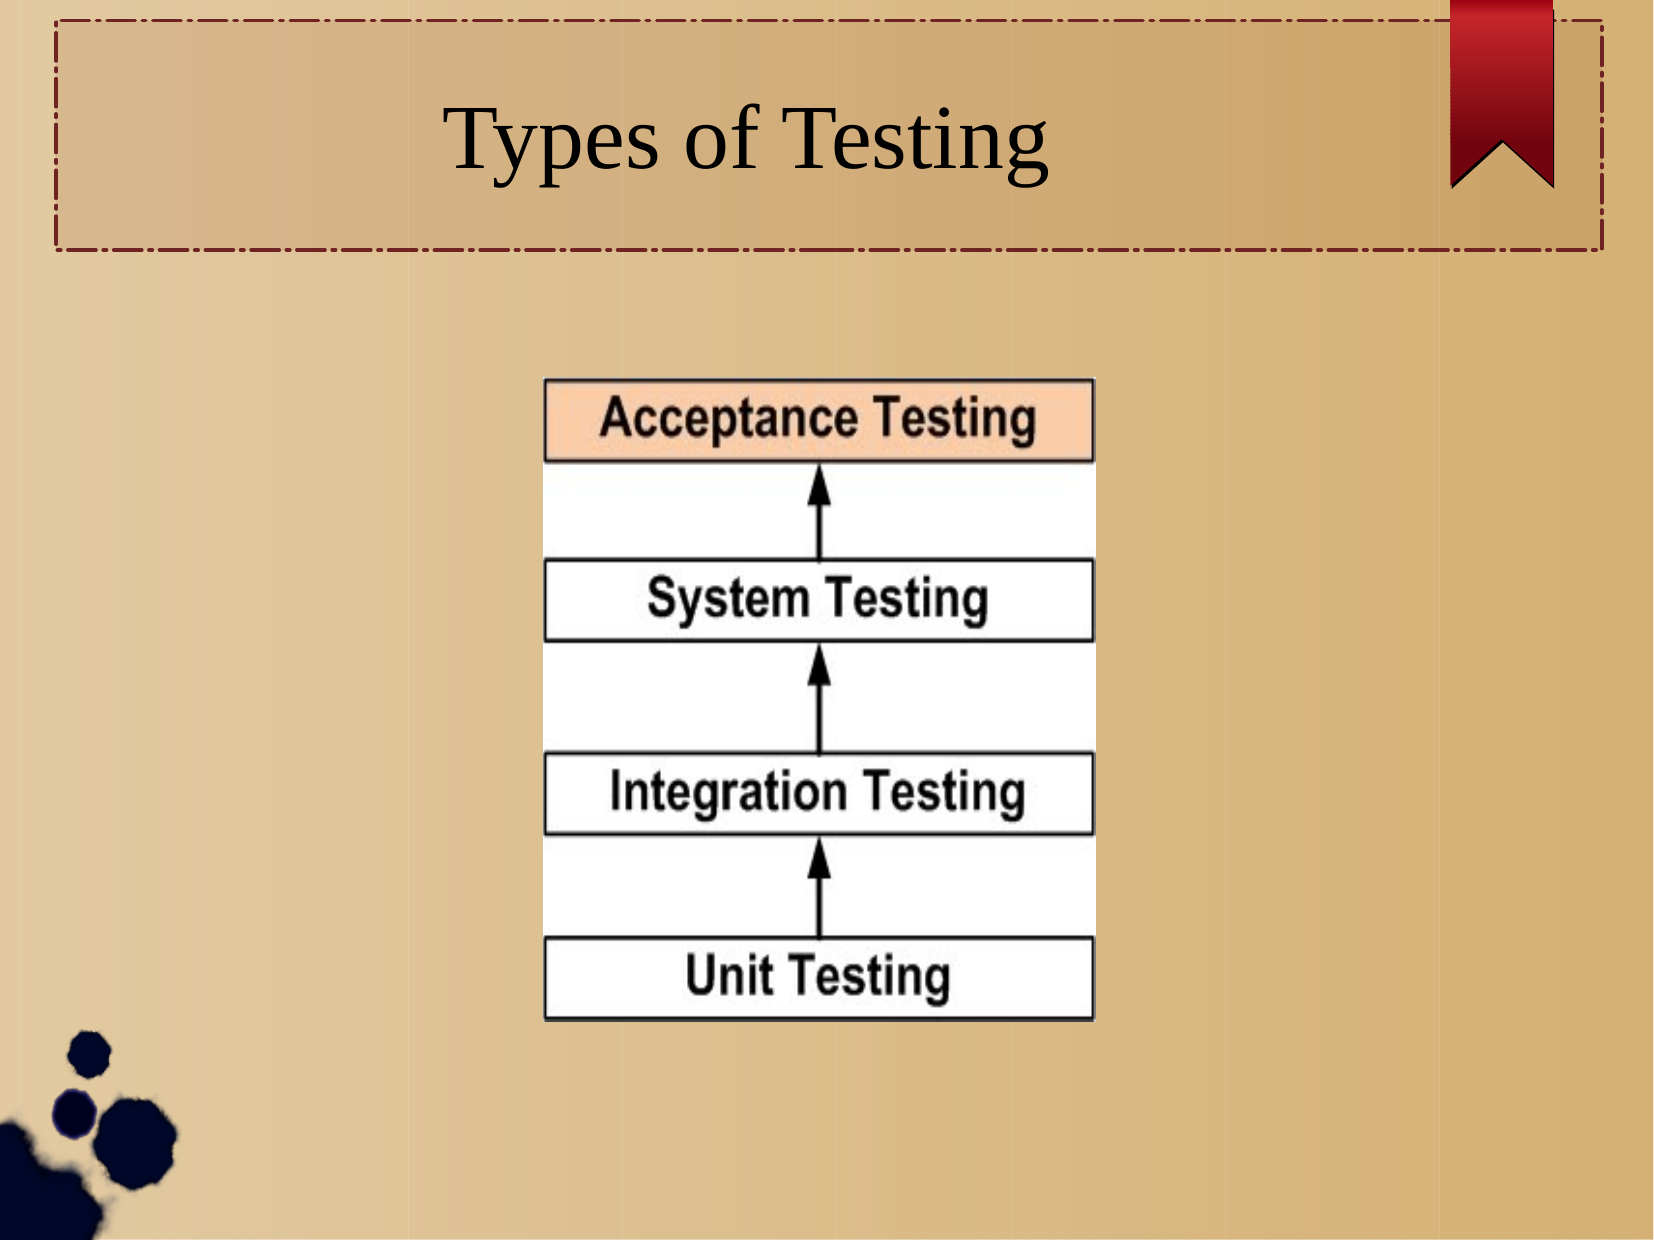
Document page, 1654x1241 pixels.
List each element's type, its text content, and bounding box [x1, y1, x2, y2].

picture [543, 377, 1096, 1022]
title Types of Testing [82, 47, 1412, 229]
